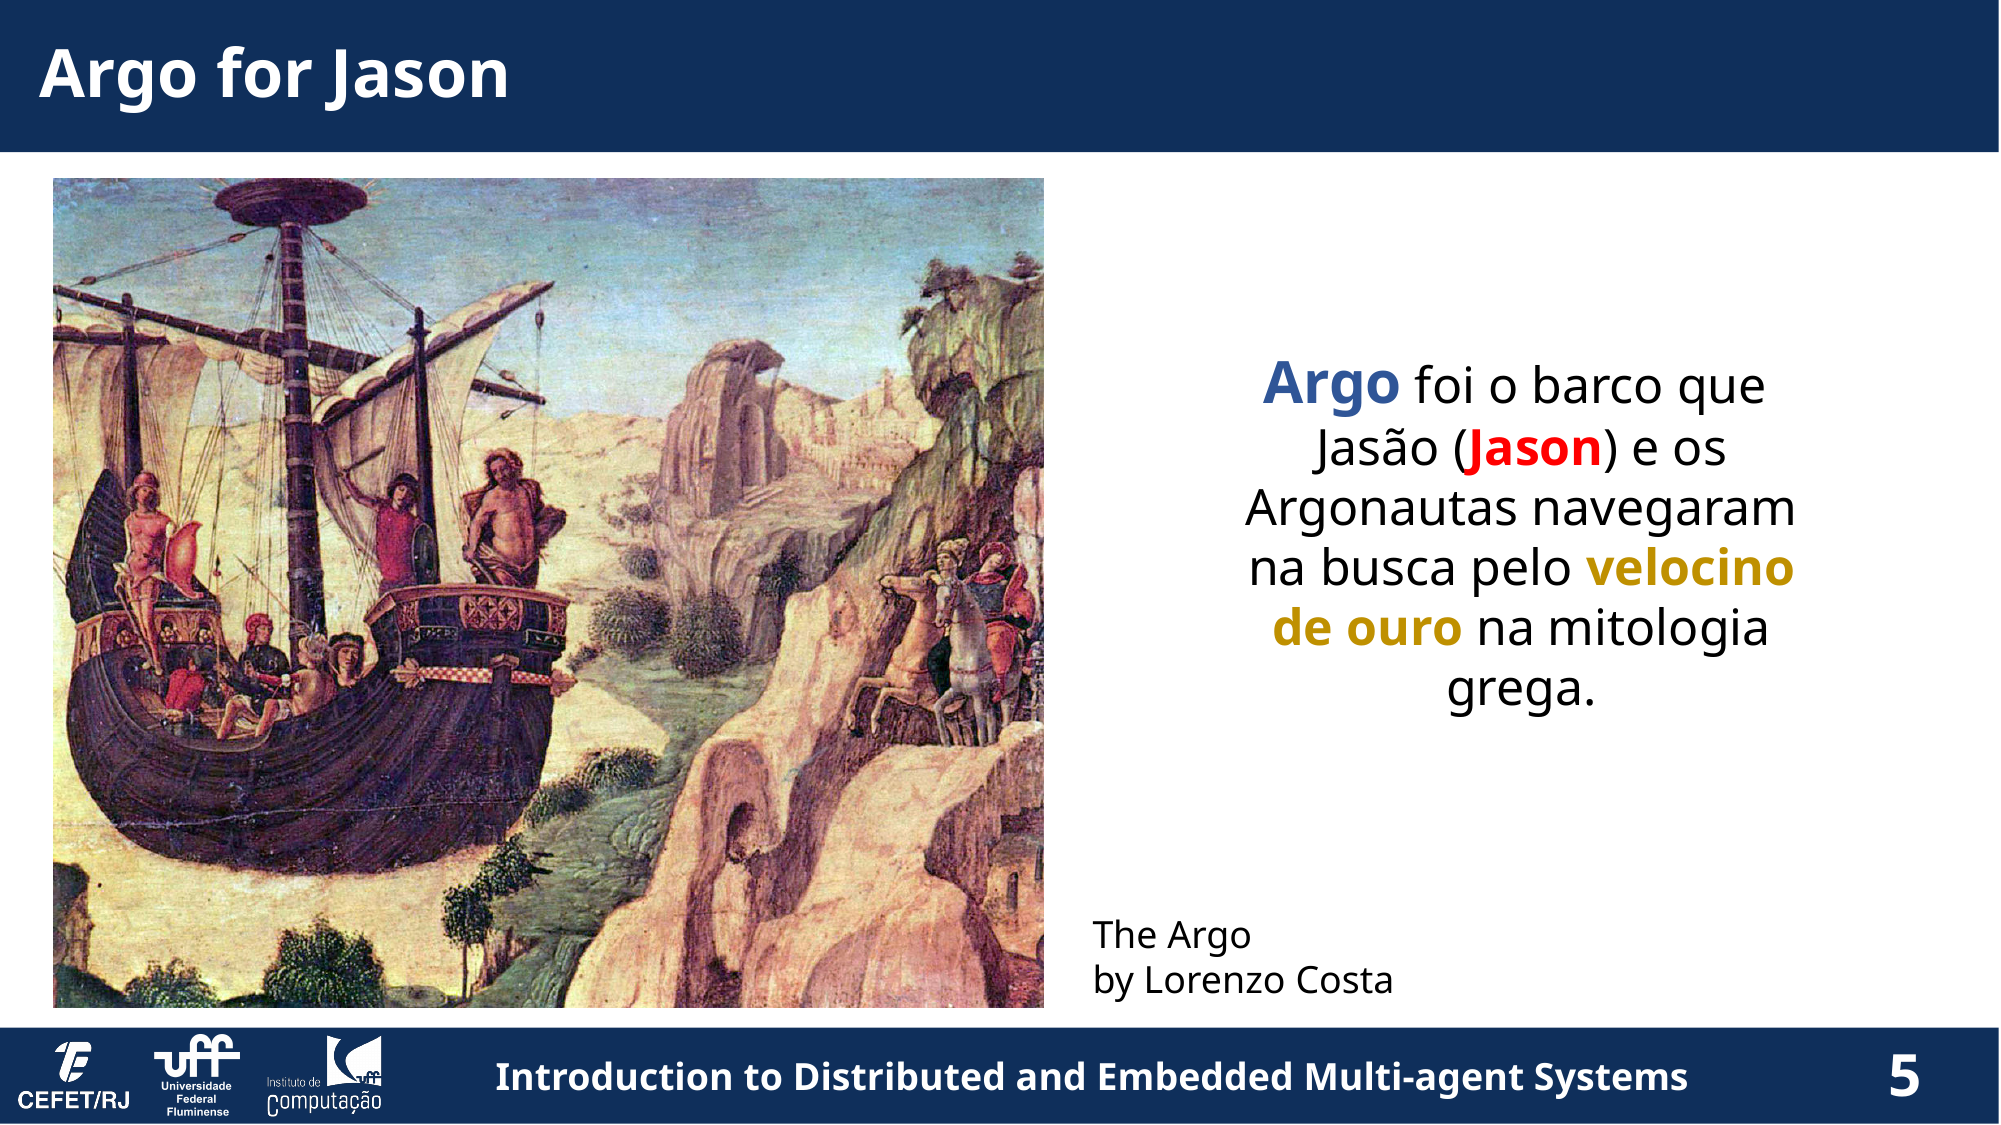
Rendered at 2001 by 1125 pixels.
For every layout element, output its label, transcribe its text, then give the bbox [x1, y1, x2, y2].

picture [53, 178, 1044, 1008]
text_box Argo foi o barco que Jasão (Jason) e os Argonautas navegaram na busca pelo velocino de ouro na mitologia grega. [1219, 337, 1825, 723]
text_box The Argo by Lorenzo Costa [1077, 903, 1410, 1009]
picture [265, 1033, 383, 1117]
picture [153, 1033, 241, 1121]
picture [18, 1021, 129, 1125]
text_box Argo for Jason [25, 23, 1999, 119]
